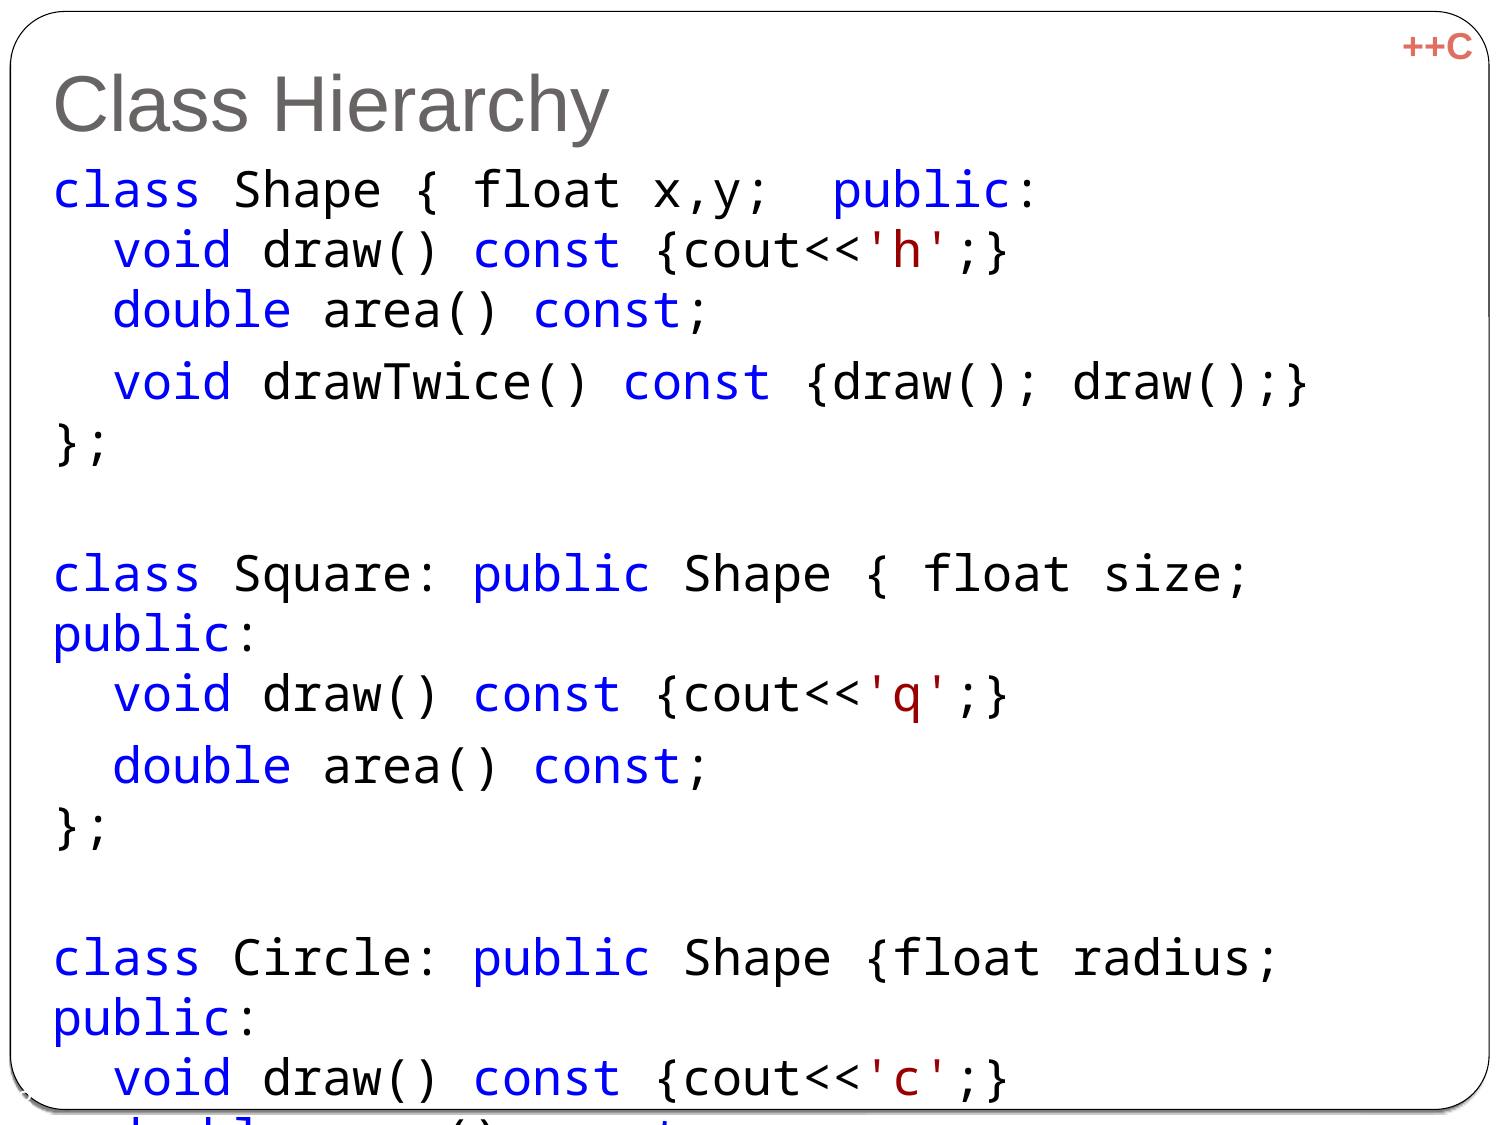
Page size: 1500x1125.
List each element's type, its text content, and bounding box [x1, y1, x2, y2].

slide_number <number> [0, 1074, 50, 1125]
title Class Hierarchy [37, 45, 1463, 163]
list class Shape { float x,y; public: void draw() const {cout<<'h';} double area() const; void drawTwice() const {draw(); draw();} }; class Square: public Shape { float size; public: void draw() const {cout<<'q';} double area() const; }; class Circle: public Shape {float radius; public: void draw() const {cout<<'c';} double area() const; }; [37, 149, 1450, 1063]
